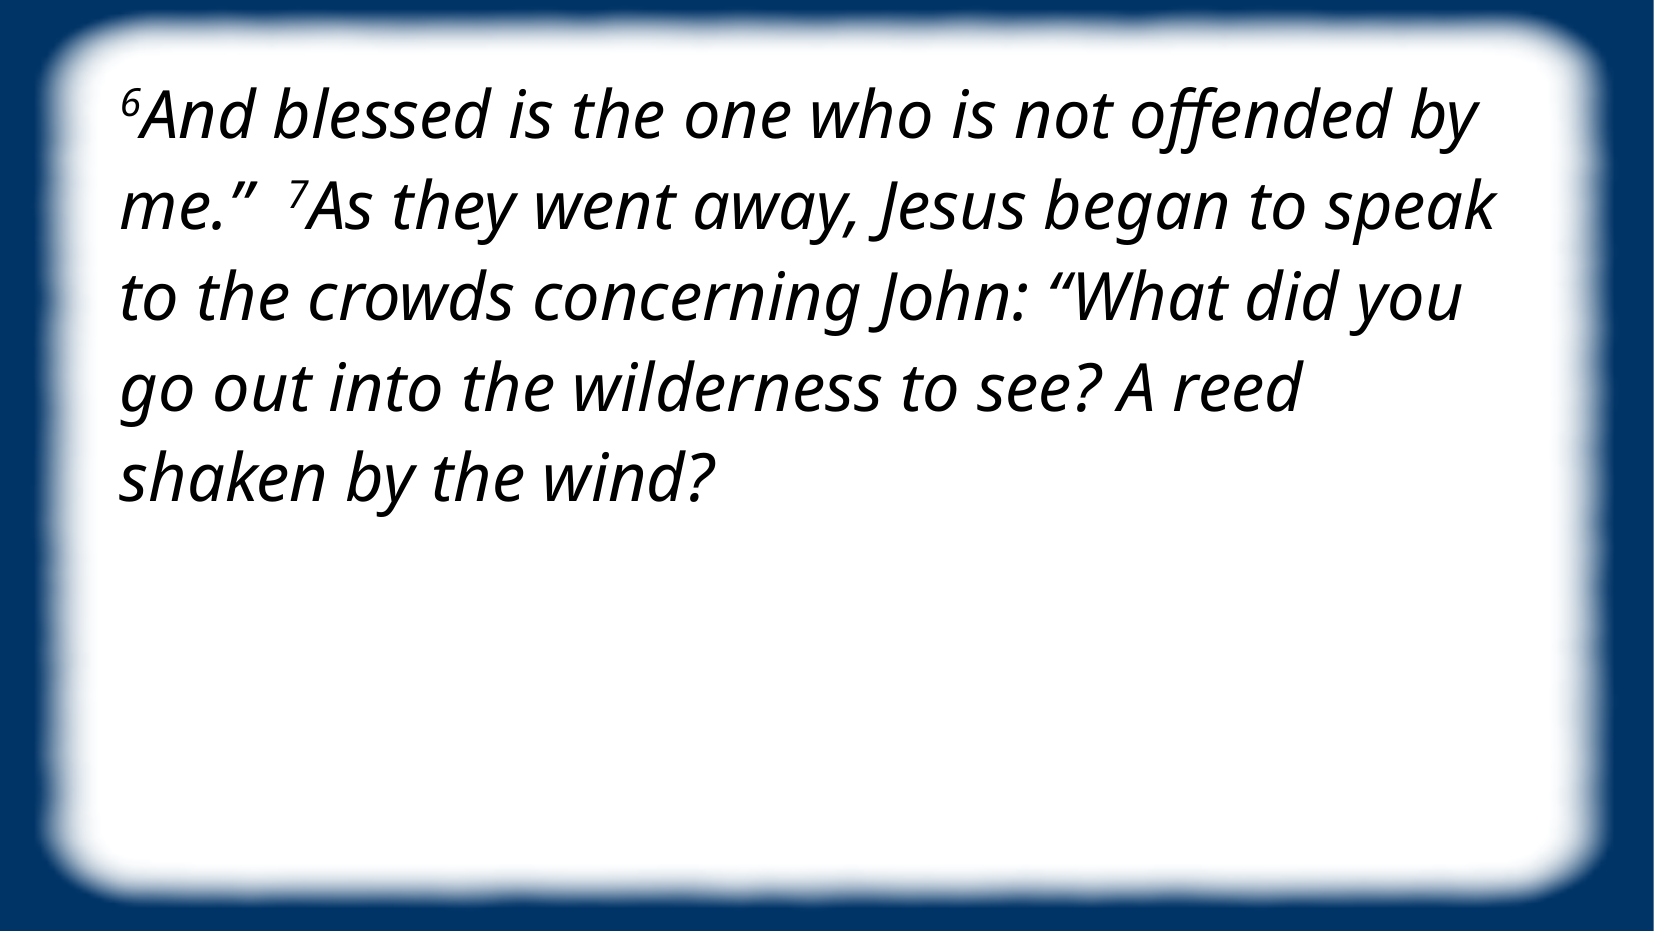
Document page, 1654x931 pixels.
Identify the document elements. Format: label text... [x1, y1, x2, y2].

text_box 6And blessed is the one who is not offended by me.” 7As they went away, Jesus began to speak to the crowds concerning John: “What did you go out into the wilderness to see? A reed shaken by the wind? [105, 60, 1546, 519]
picture [0, 0, 1654, 931]
